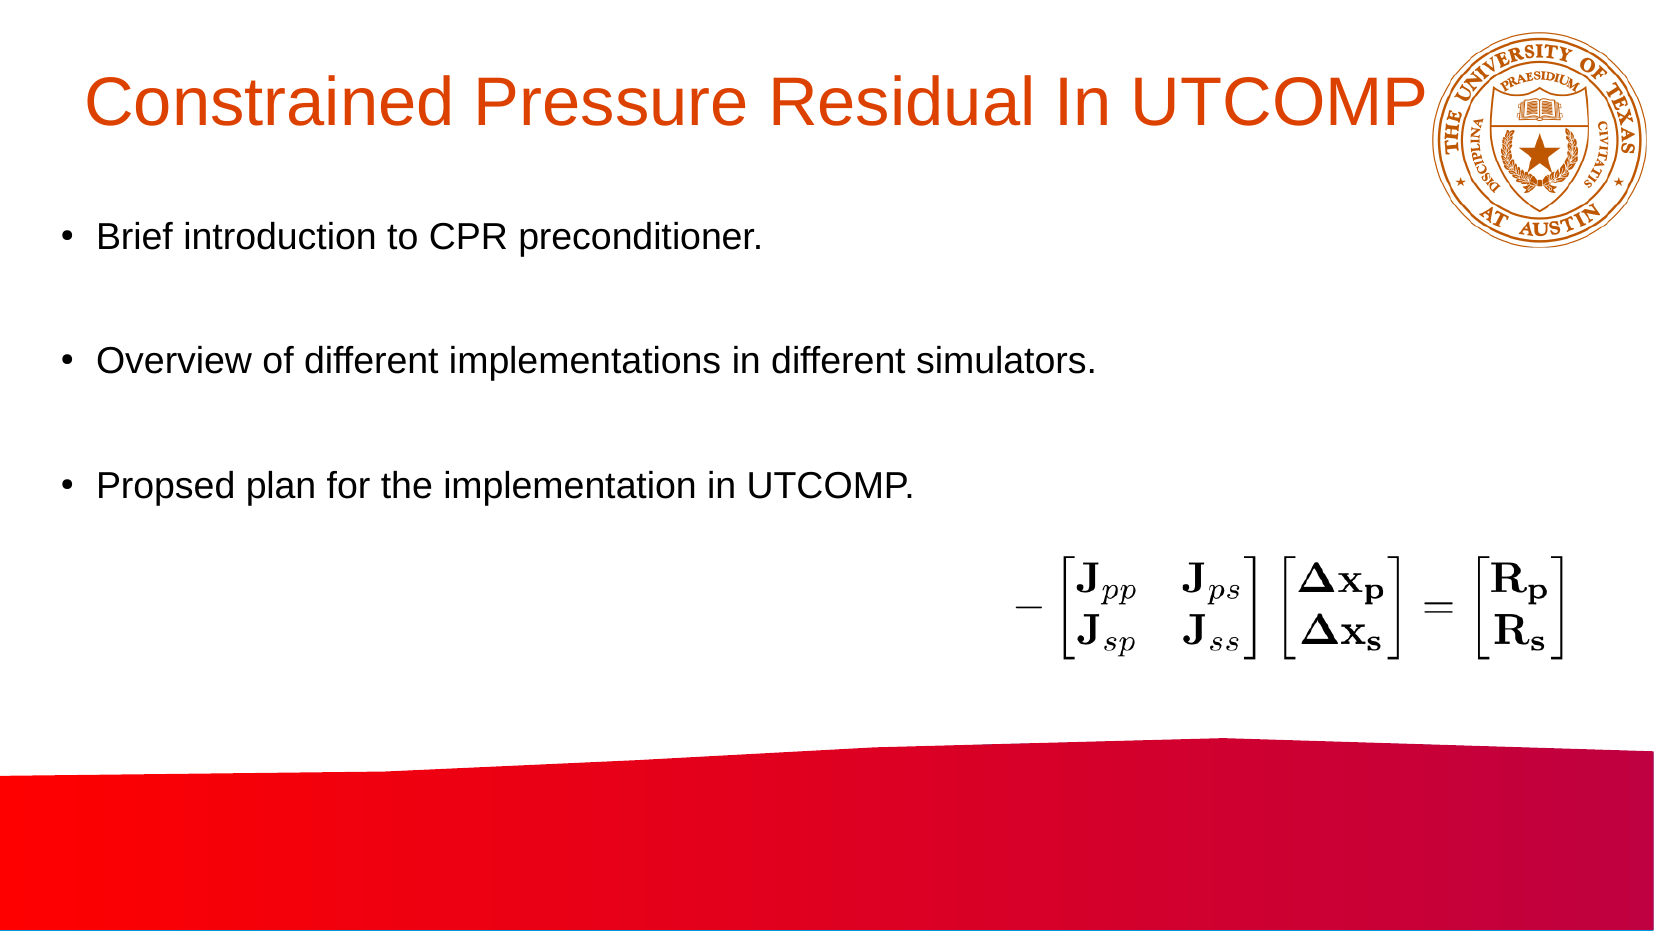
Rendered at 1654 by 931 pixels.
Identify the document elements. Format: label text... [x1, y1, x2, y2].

picture [1009, 546, 1566, 684]
text_box Brief introduction to CPR preconditioner. Overview of different implementations in different simulators. Propsed plan for the implementation in UTCOMP. [45, 207, 1557, 739]
picture [1431, 31, 1647, 248]
title Constrained Pressure Residual In UTCOMP [18, 13, 1496, 191]
